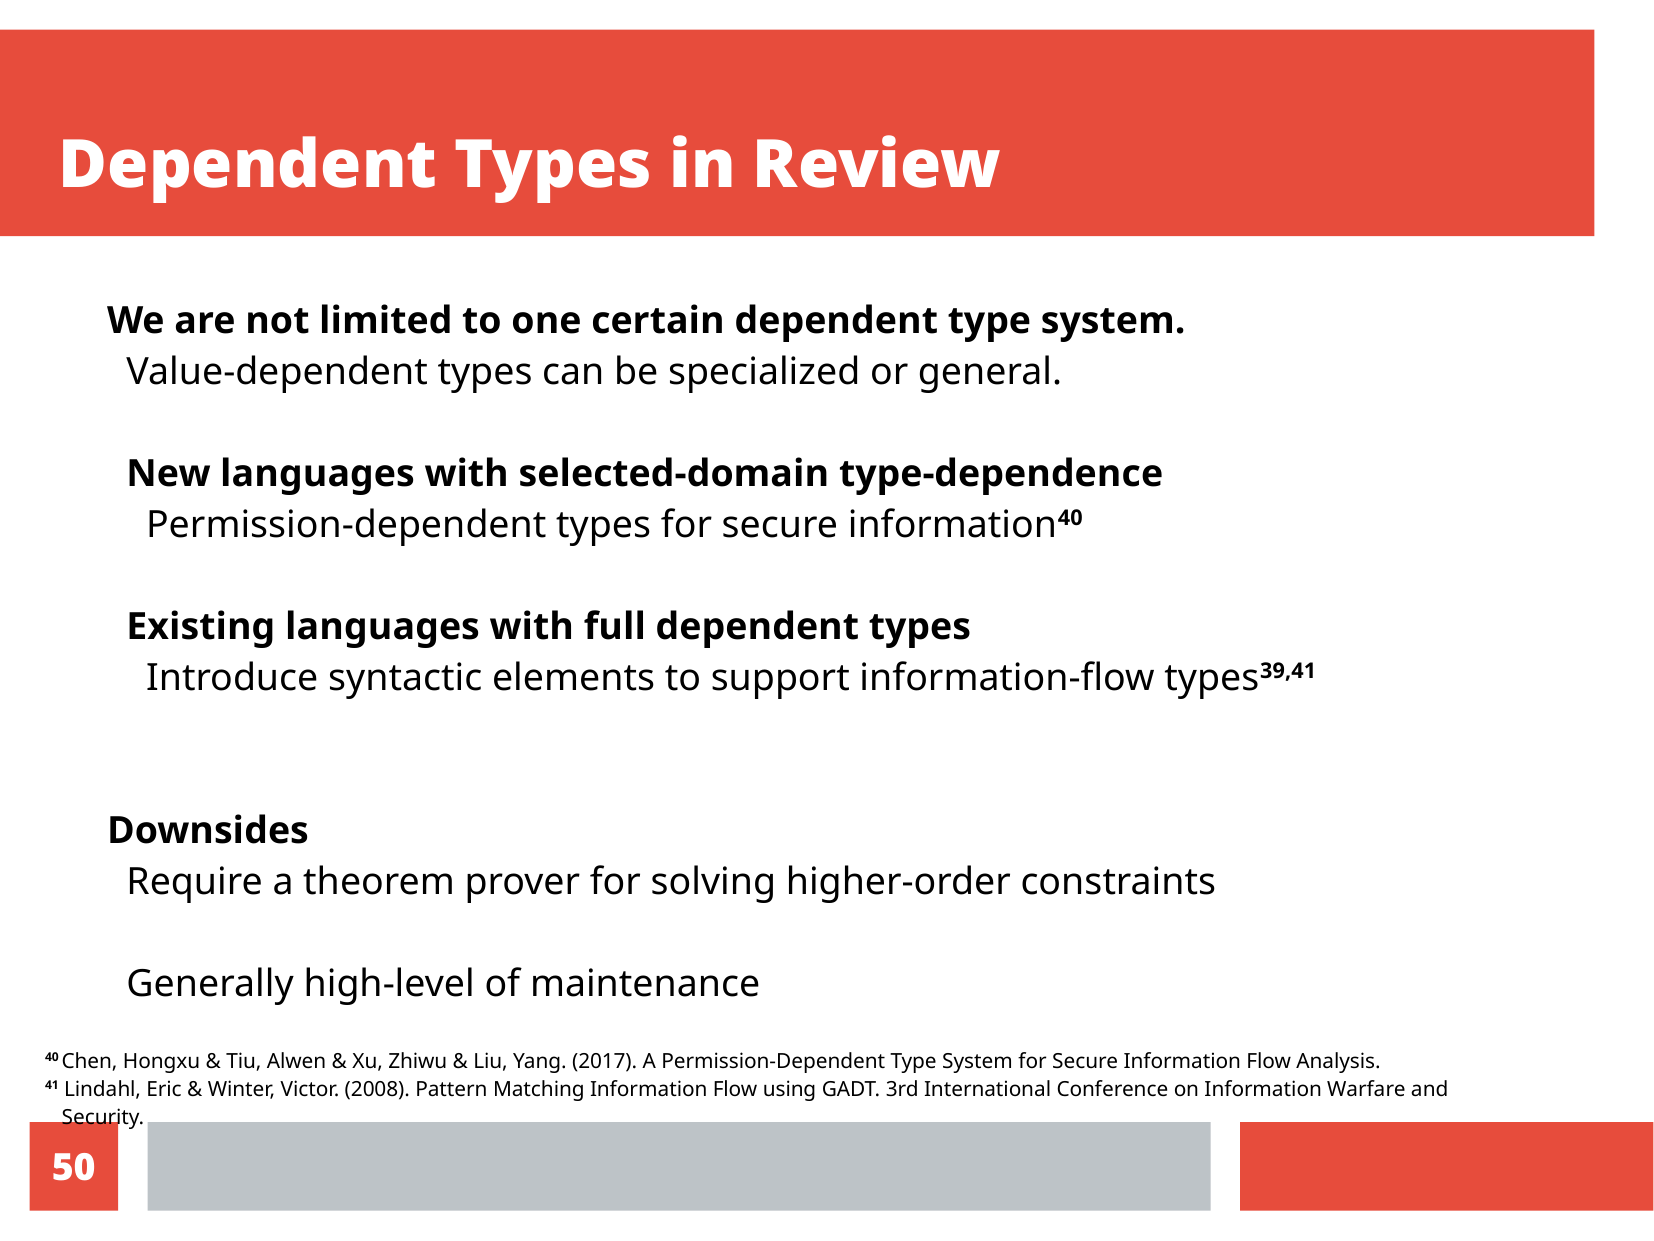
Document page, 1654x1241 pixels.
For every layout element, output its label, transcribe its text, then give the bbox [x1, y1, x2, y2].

text_box We are not limited to one certain dependent type system. Value-dependent types can be specialized or general. New languages with selected-domain type-dependence Permission-dependent types for secure information40 Existing languages with full dependent types Introduce syntactic elements to support information-flow types39,41 Downsides Require a theorem prover for solving higher-order constraints Generally high-level of maintenance [92, 286, 1479, 911]
title Dependent Types in Review [59, 59, 1595, 207]
text_box 40 Chen, Hongxu & Tiu, Alwen & Xu, Zhiwu & Liu, Yang. (2017). A Permission-Dependent Type System for Secure Information Flow Analysis. 41 Lindahl, Eric & Winter, Victor. (2008). Pattern Matching Information Flow using GADT. 3rd International Conference on Information Warfare and Security. [30, 1038, 1637, 1127]
